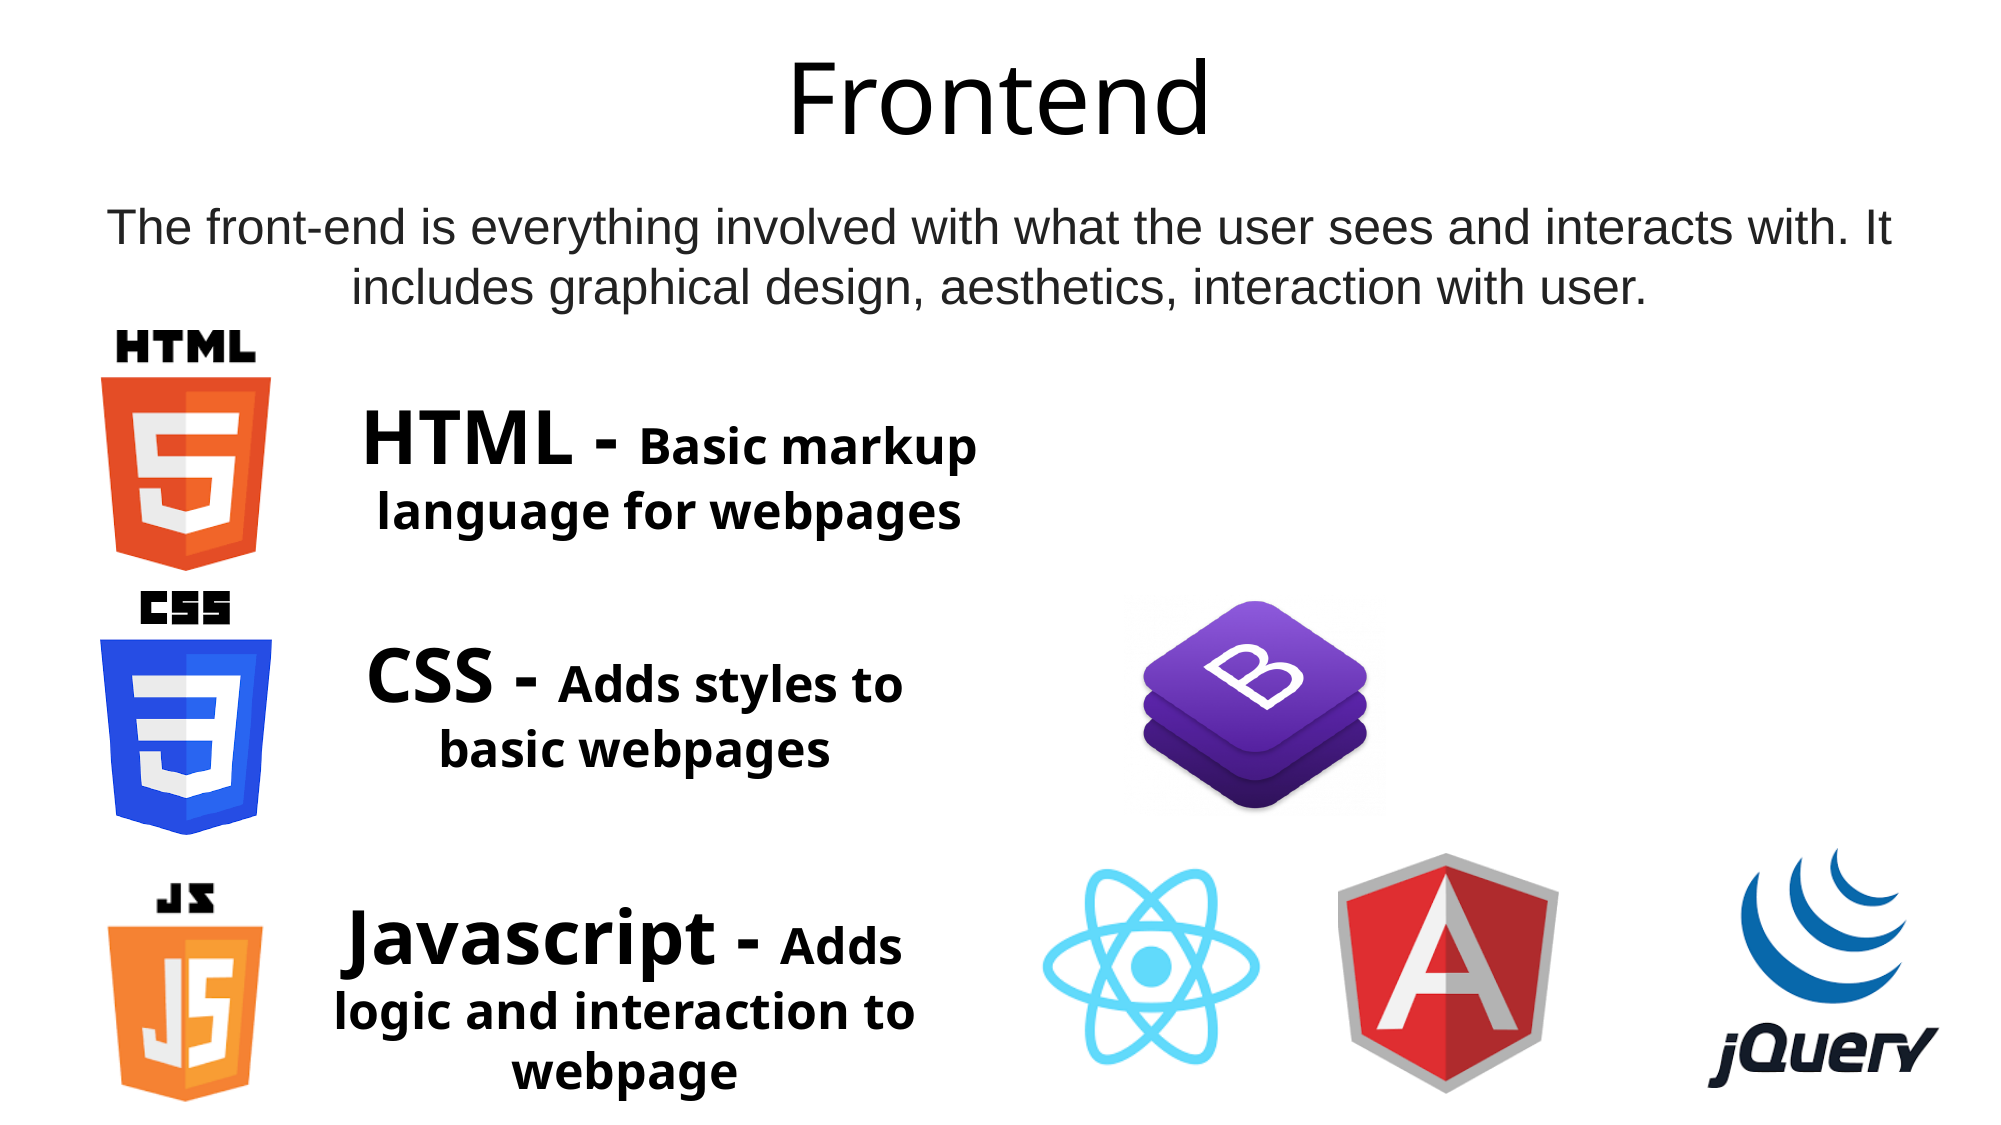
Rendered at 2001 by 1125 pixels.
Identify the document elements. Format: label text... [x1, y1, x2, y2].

picture [66, 340, 306, 571]
picture [1124, 595, 1386, 816]
text_box The front-end is everything involved with what the user sees and interacts with. It includes graphical design, aesthetics, interaction with user. [0, 179, 2000, 340]
picture [40, 847, 331, 1125]
picture [1703, 848, 1944, 1088]
text_box Javascript - Adds logic and interaction to webpage [271, 885, 979, 1103]
picture [965, 834, 1559, 1101]
text_box CSS - Adds styles to basic webpages [281, 593, 988, 811]
picture [100, 591, 272, 835]
text_box HTML - Basic markup language for webpages [287, 356, 1052, 574]
text_box Frontend [176, 19, 1824, 169]
